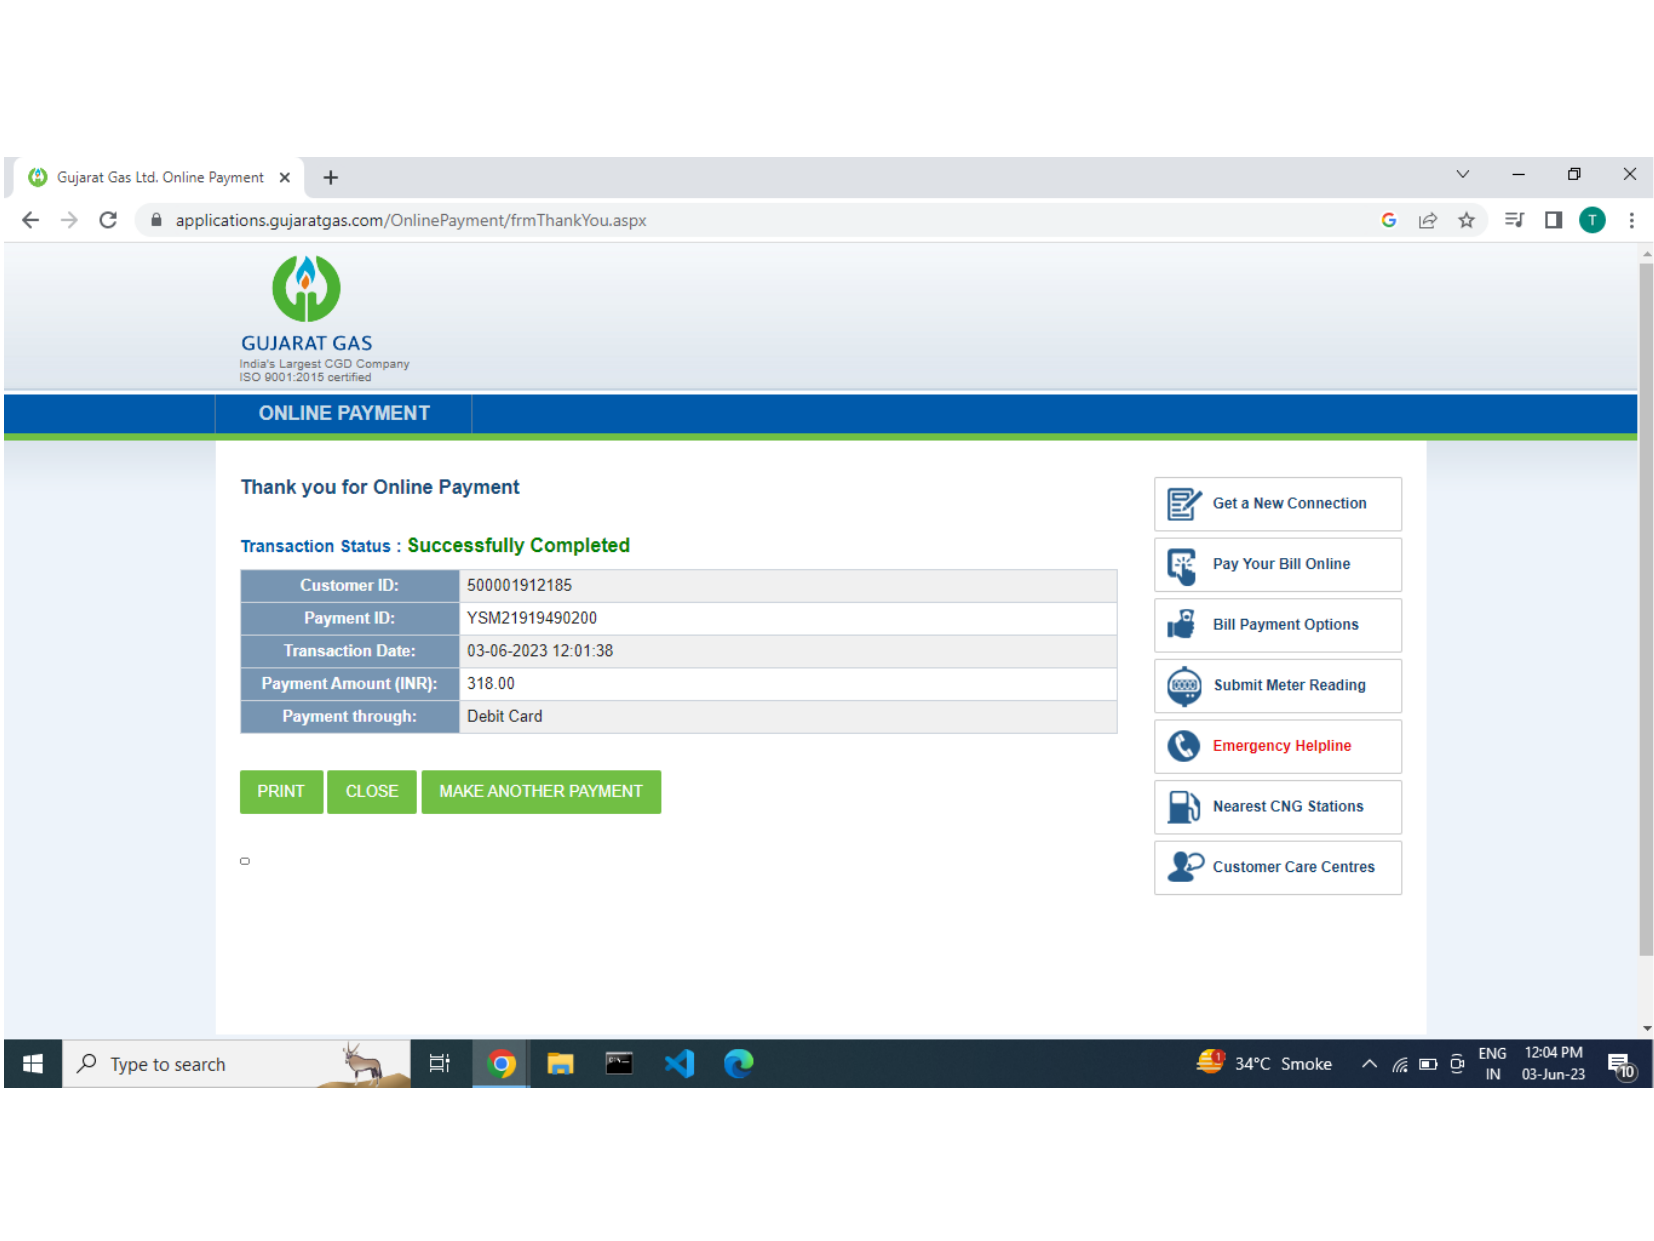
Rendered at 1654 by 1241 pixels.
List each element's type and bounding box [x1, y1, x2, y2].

picture [4, 157, 1654, 1088]
